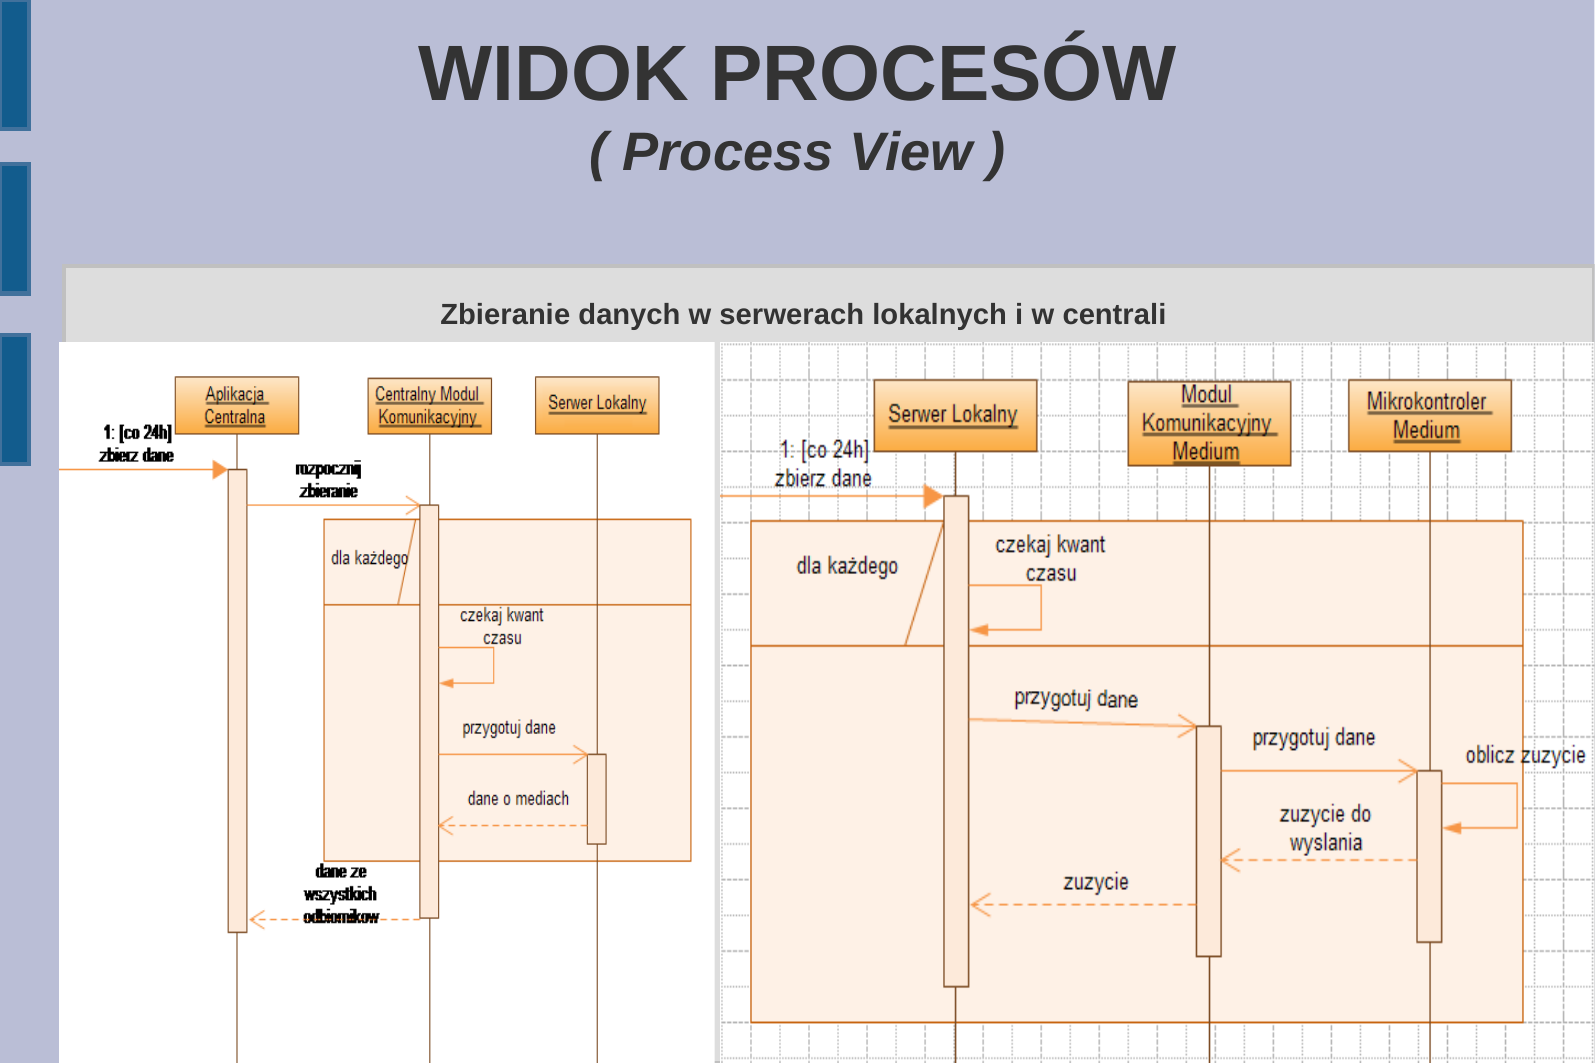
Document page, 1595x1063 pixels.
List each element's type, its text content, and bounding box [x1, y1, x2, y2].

picture [59, 342, 715, 1063]
title Zbieranie danych w serwerach lokalnych i w centrali [123, 224, 1485, 402]
picture [720, 342, 1595, 1063]
title WIDOK PROCESÓW ( Process View ) [117, 13, 1479, 191]
